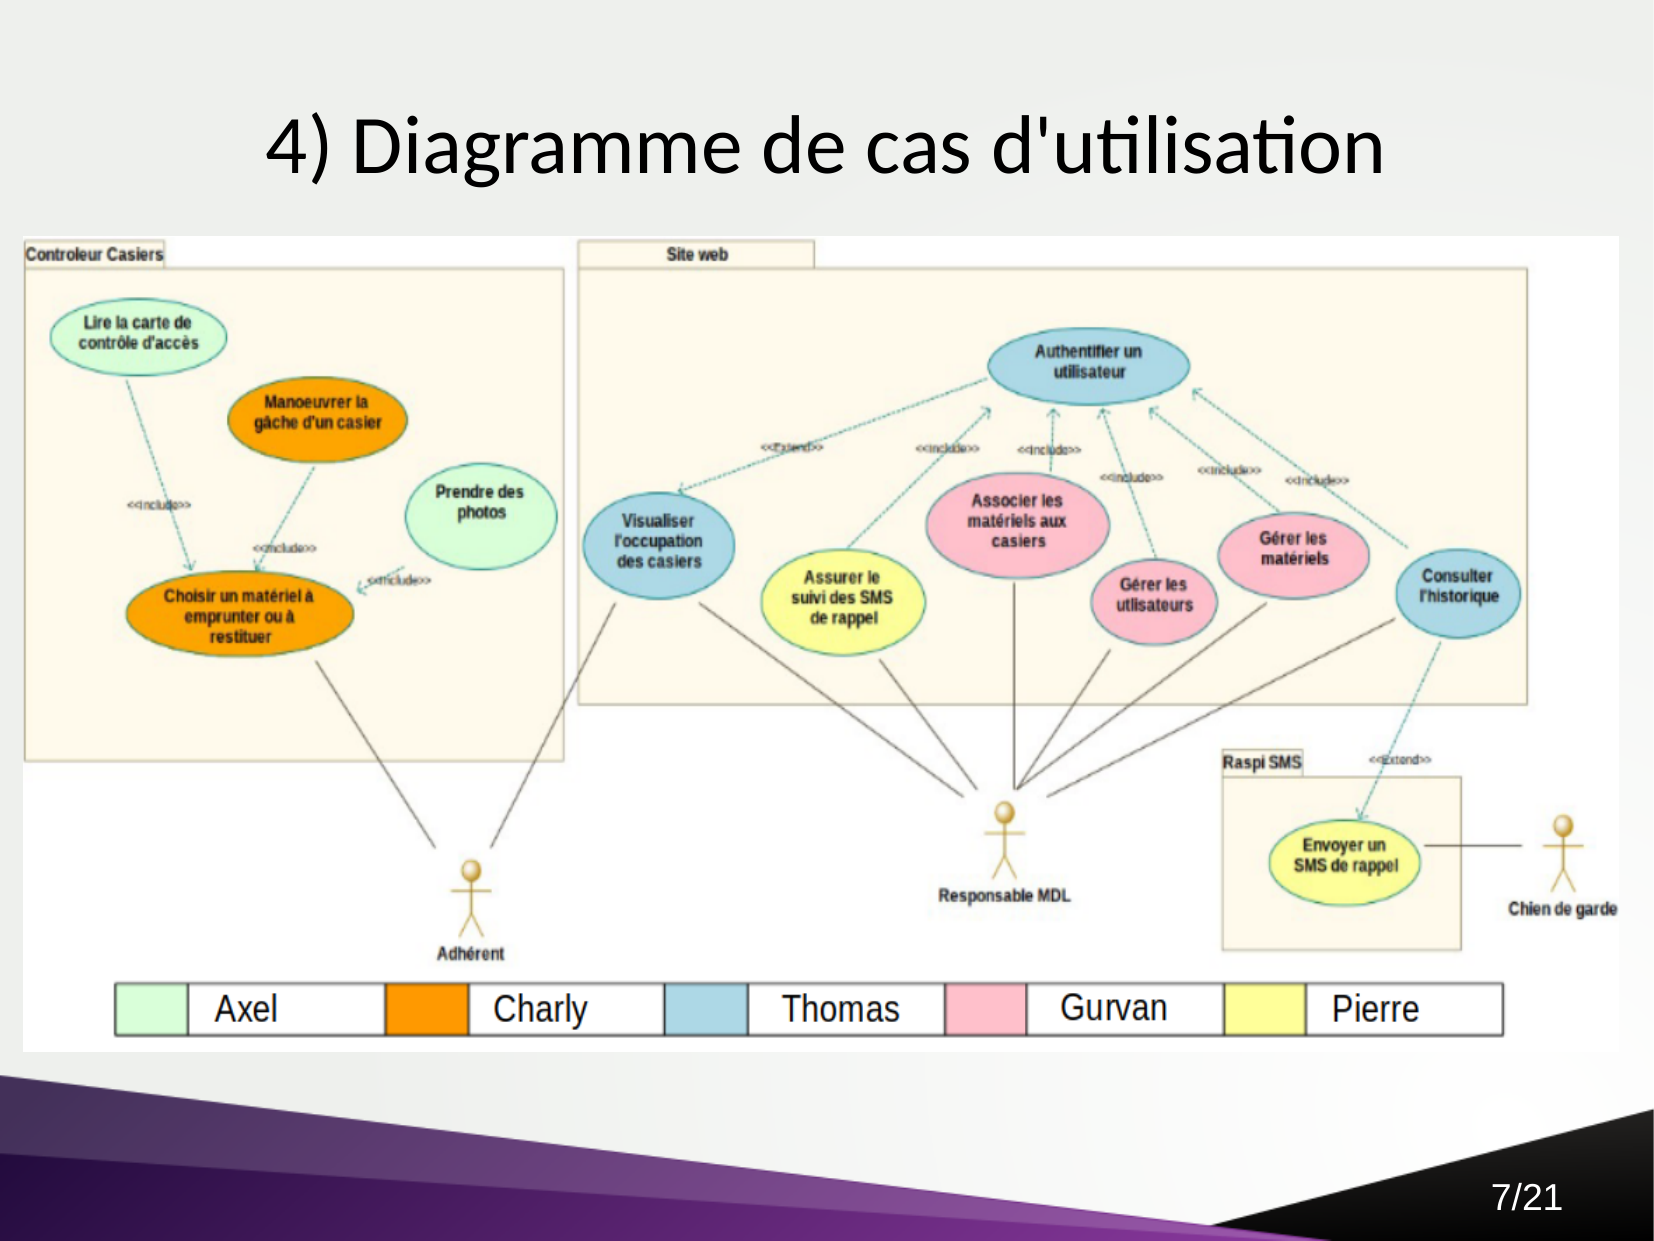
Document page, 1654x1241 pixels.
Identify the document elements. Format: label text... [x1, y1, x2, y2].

title 4) Diagramme de cas d'utilisation [82, 49, 1571, 236]
text_box <numéro>/21 [1476, 1169, 1654, 1240]
picture [0, 0, 1654, 1241]
